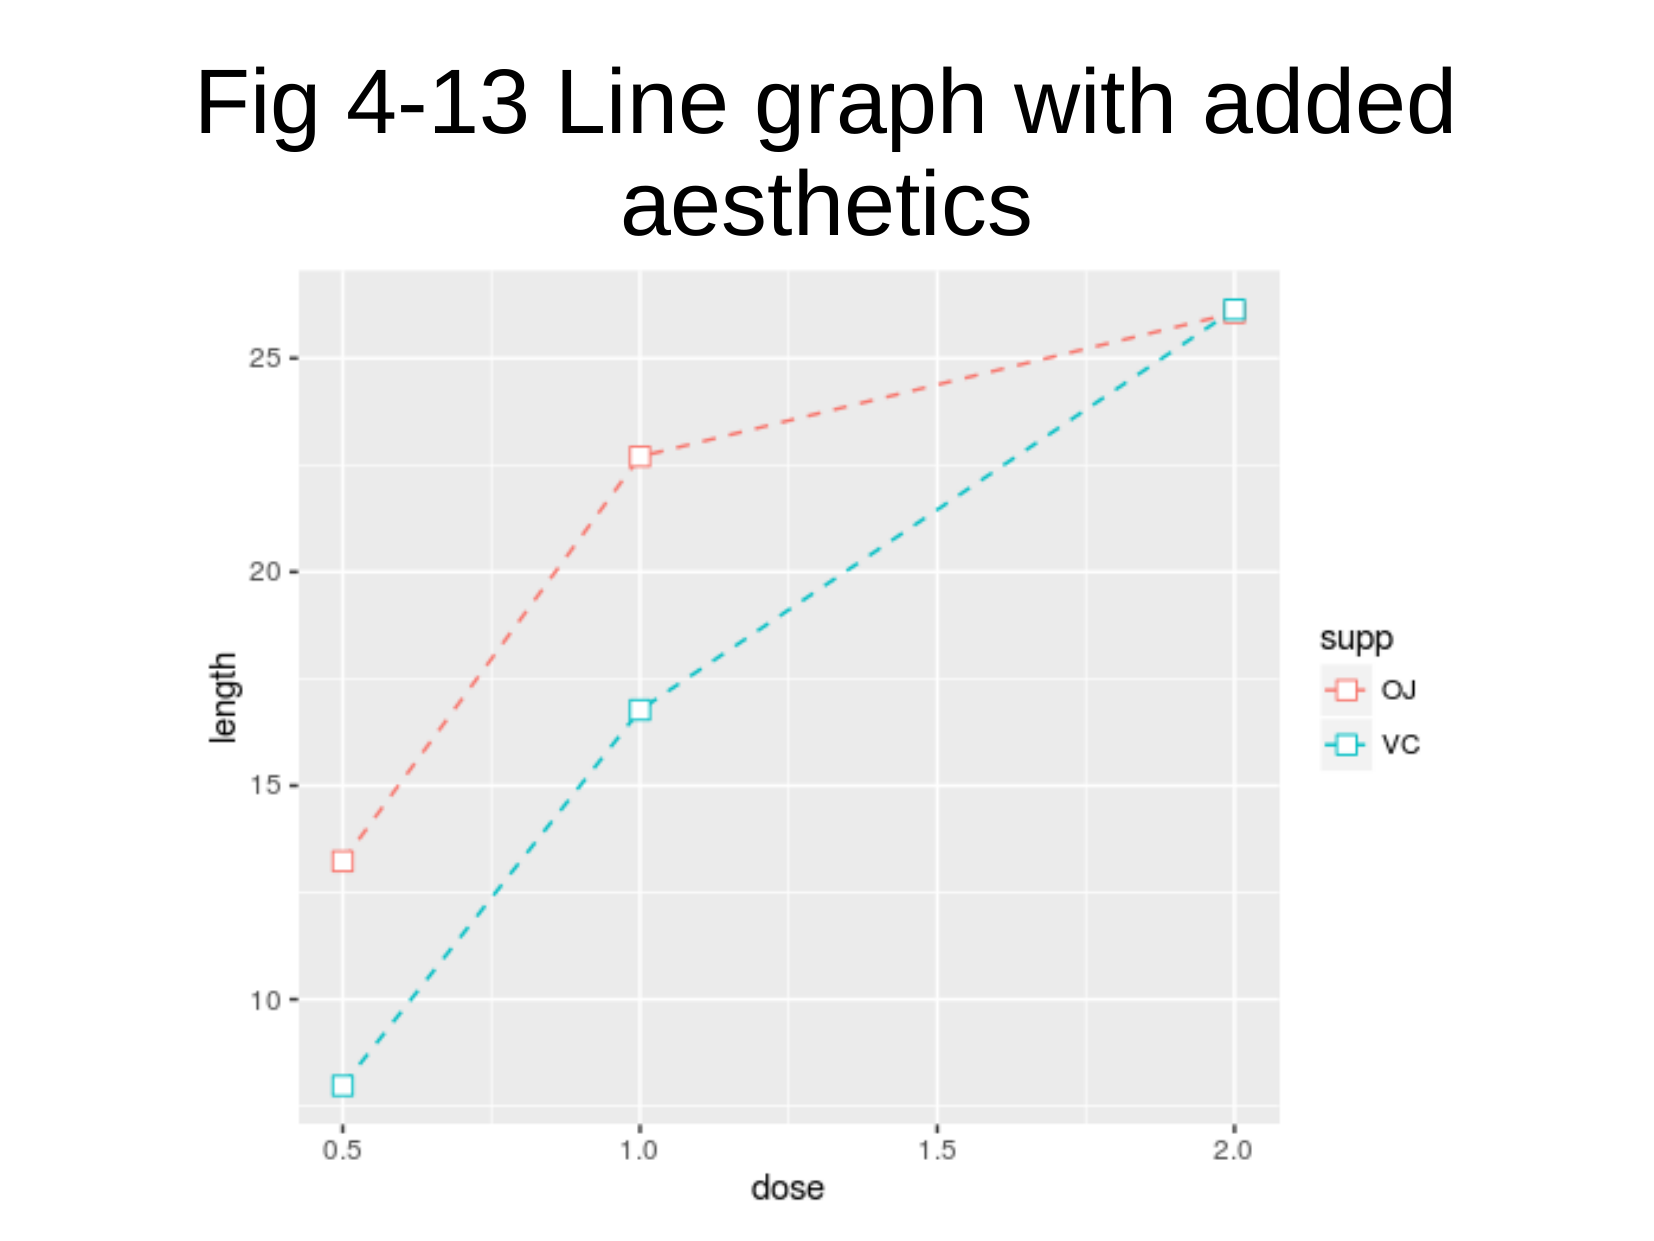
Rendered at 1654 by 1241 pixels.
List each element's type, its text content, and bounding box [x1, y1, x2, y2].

title Fig 4-13 Line graph with added aesthetics [82, 49, 1571, 257]
picture [186, 254, 1477, 1224]
